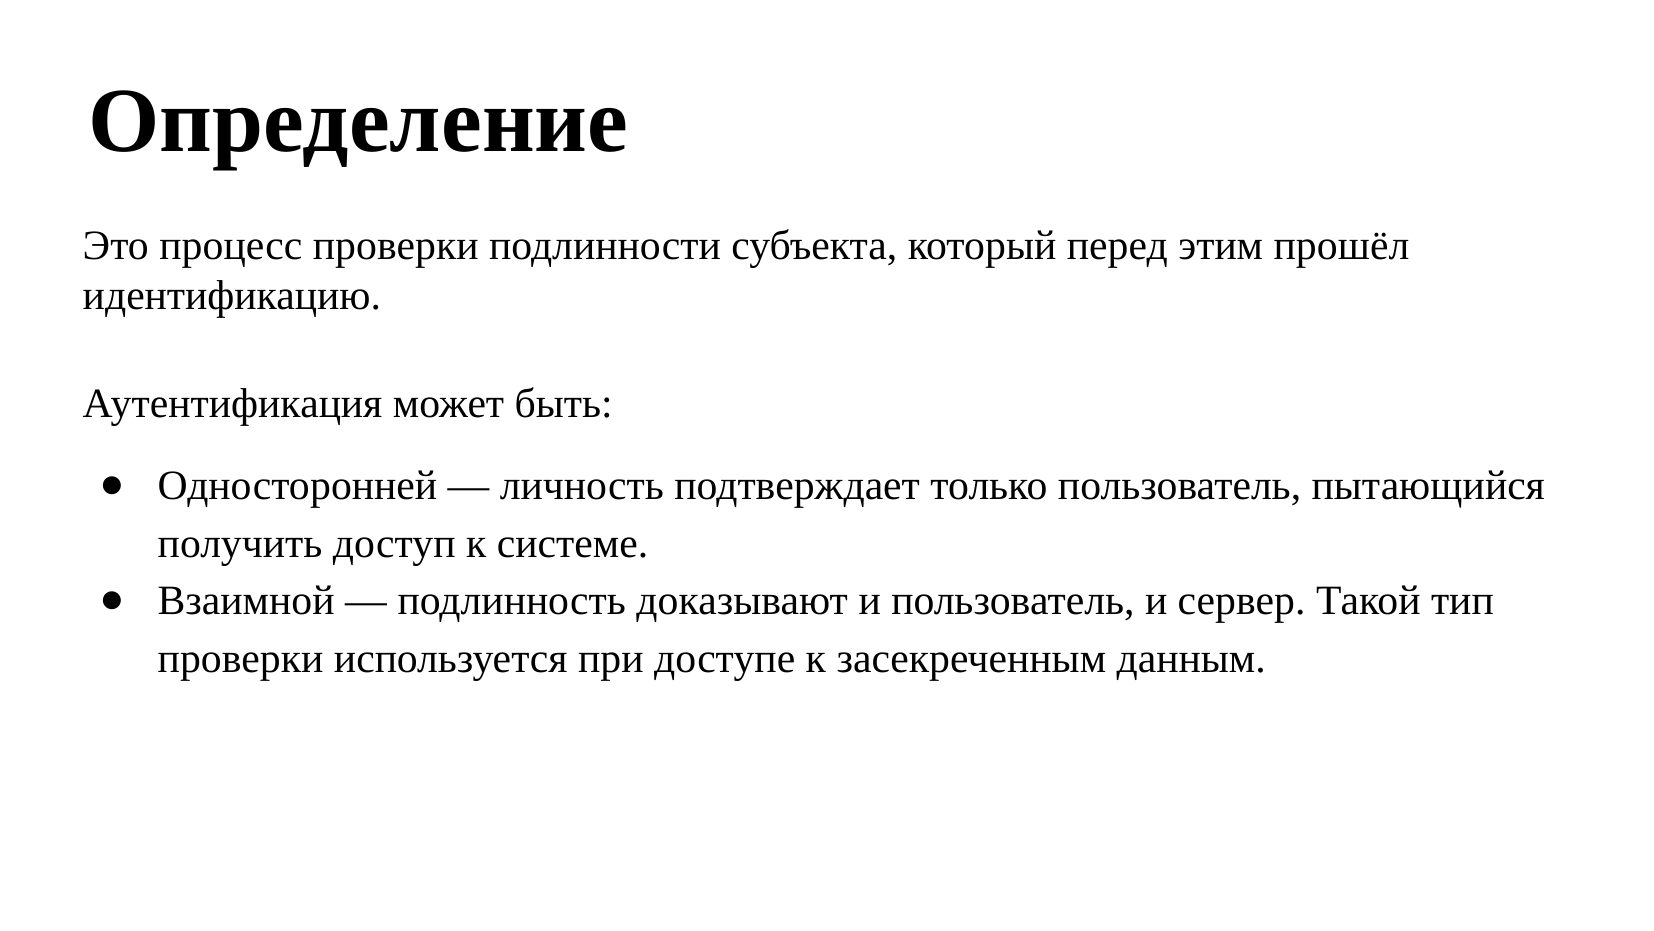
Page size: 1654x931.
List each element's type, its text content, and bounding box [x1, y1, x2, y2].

text_box Определение [88, 37, 1577, 193]
text_box Это процесс проверки подлинности субъекта, который перед этим прошёл идентификацию. Аутентификация может быть: Односторонней — личность подтверждает только пользователь, пытающийся получить доступ к системе. Взаимной — подлинность доказывают и пользователь, и сервер. Такой тип проверки используется при доступе к засекреченным данным. [82, 217, 1571, 757]
